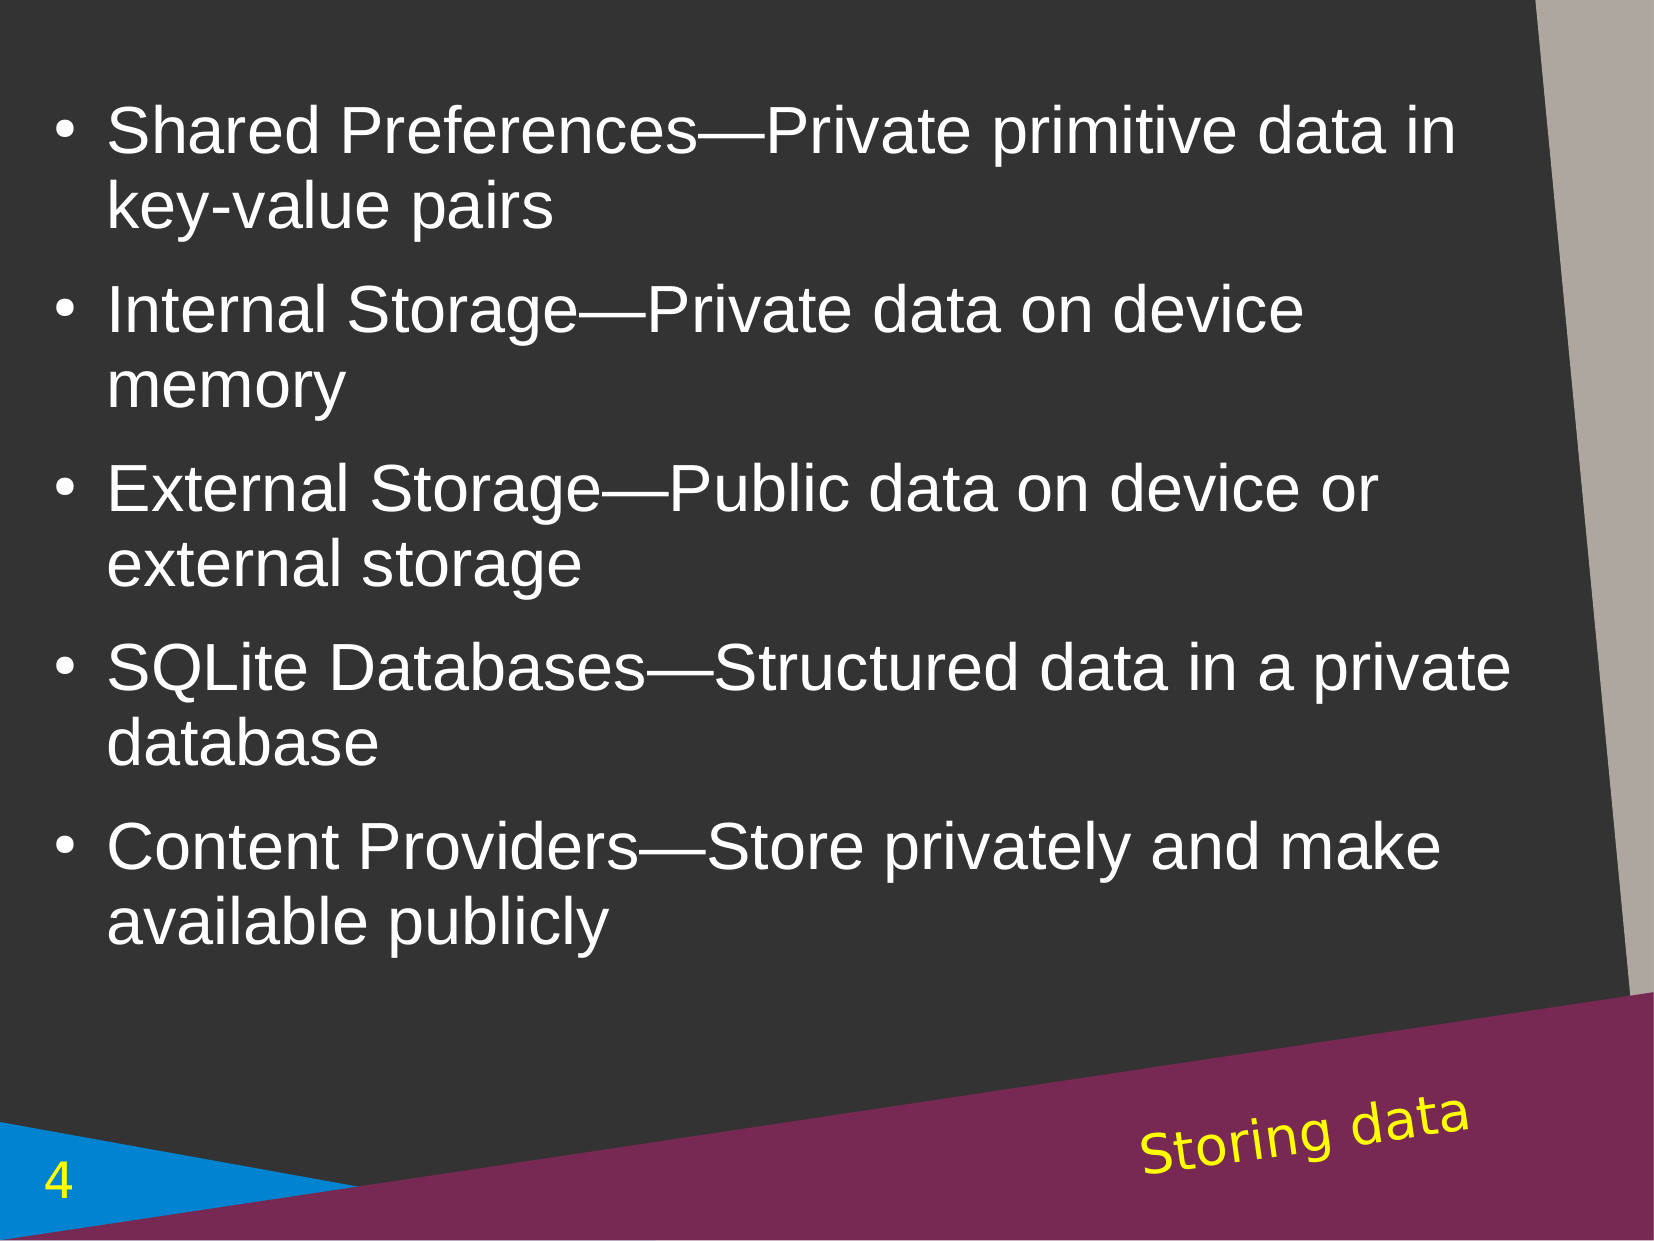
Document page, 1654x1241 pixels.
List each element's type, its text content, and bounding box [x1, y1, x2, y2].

title Storing data [956, 995, 1654, 1241]
list Shared Preferences—Private primitive data in key-value pairs Internal Storage—Private data on device memory External Storage—Public data on device or external storage SQLite Databases—Structured data in a private database Content Providers—Store privately and make available publicly [35, 59, 1524, 993]
